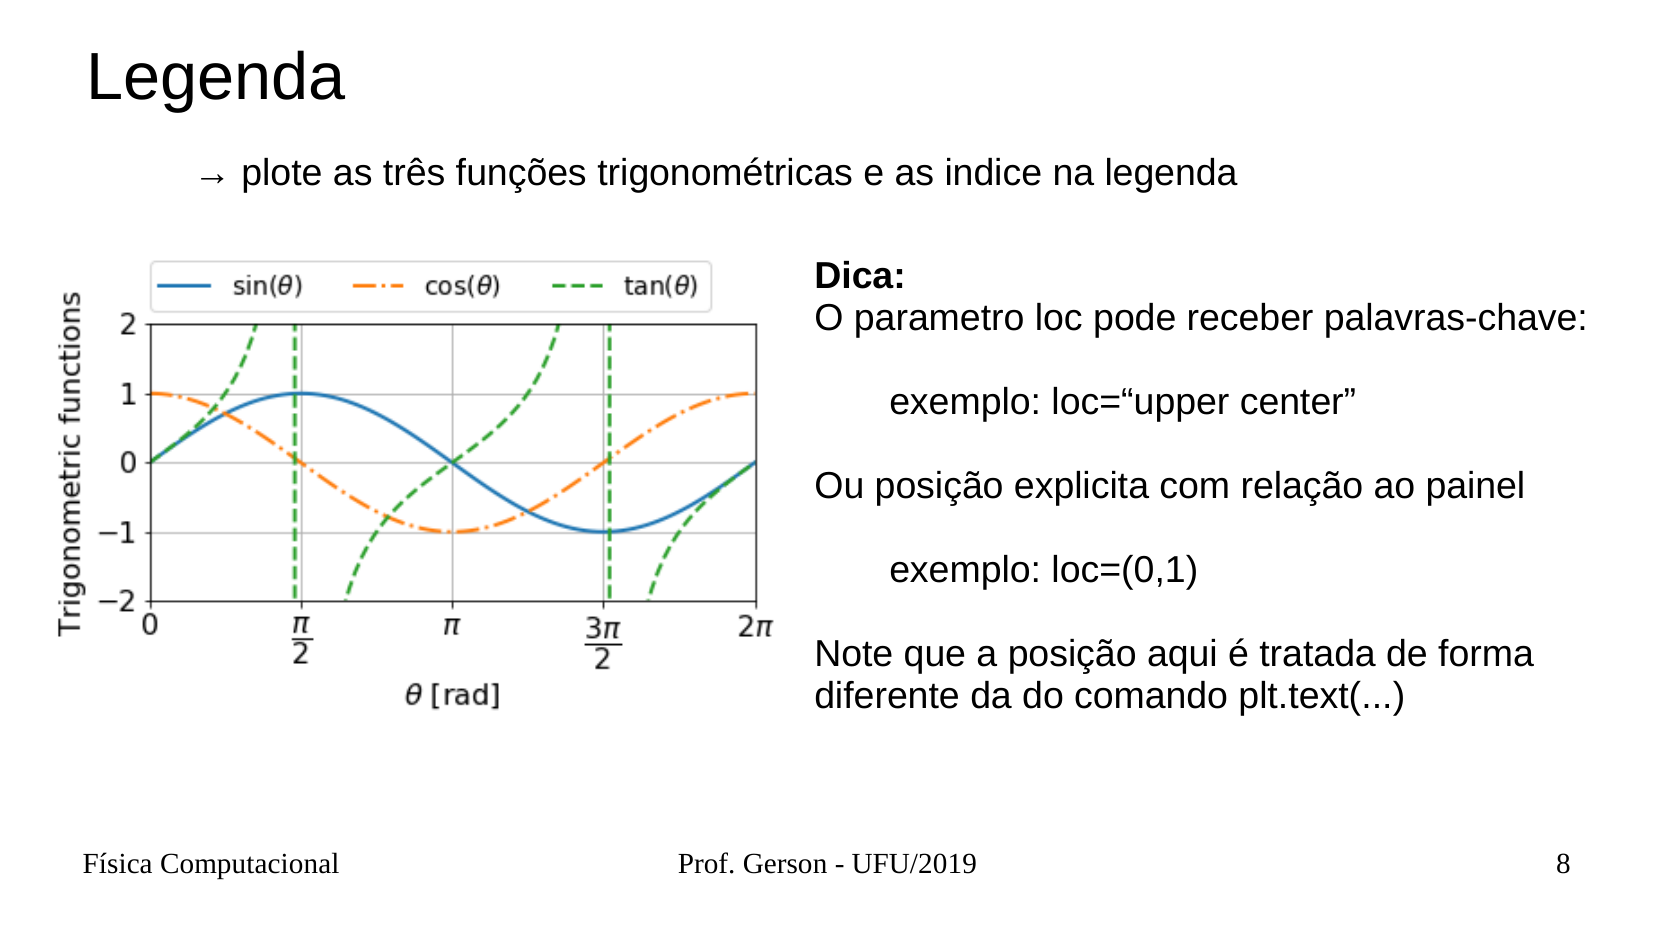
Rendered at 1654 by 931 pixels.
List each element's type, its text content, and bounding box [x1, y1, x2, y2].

text_box → plote as três funções trigonométricas e as indice na legenda [178, 144, 1253, 201]
text_box Dica: O parametro loc pode receber palavras-chave: exemplo: loc=“upper center” Ou posição explicita com relação ao painel exemplo: loc=(0,1) Note que a posição aqui é tratada de forma diferente da do comando plt.text(...) [799, 246, 1609, 724]
text_box Legenda [71, 31, 821, 121]
picture [30, 225, 806, 743]
